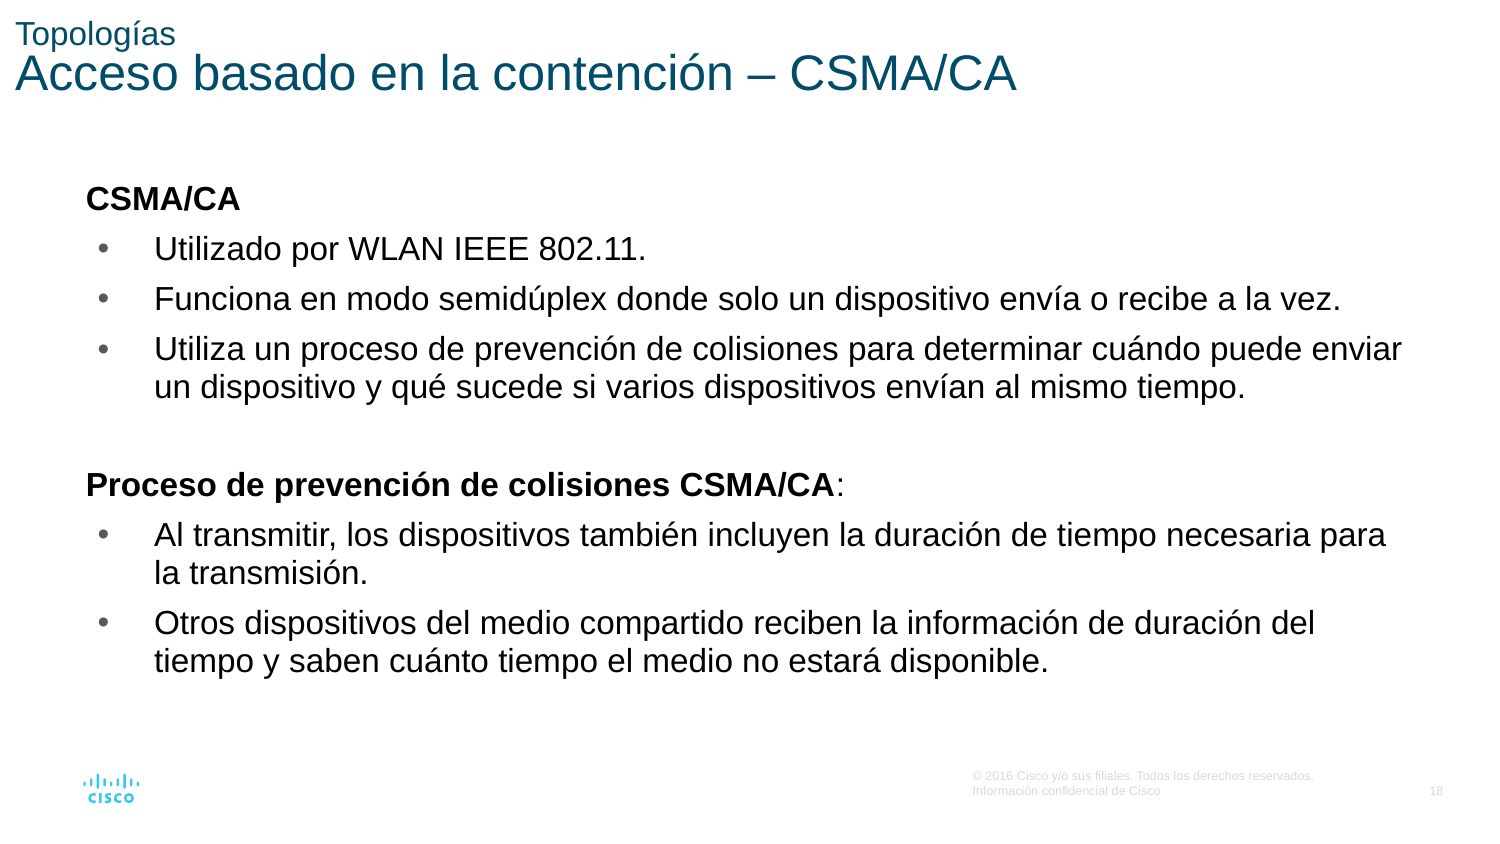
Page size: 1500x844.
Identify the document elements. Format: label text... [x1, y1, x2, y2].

text_box Topologías Acceso basado en la contención – CSMA/CA [0, 0, 1369, 121]
list CSMA/CA Utilizado por WLAN IEEE 802.11. Funciona en modo semidúplex donde solo un dispositivo envía o recibe a la vez. Utiliza un proceso de prevención de colisiones para determinar cuándo puede enviar un dispositivo y qué sucede si varios dispositivos envían al mismo tiempo. Proceso de prevención de colisiones CSMA/CA: Al transmitir, los dispositivos también incluyen la duración de tiempo necesaria para la transmisión. Otros dispositivos del medio compartido reciben la información de duración del tiempo y saben cuánto tiempo el medio no estará disponible. [70, 169, 1430, 674]
